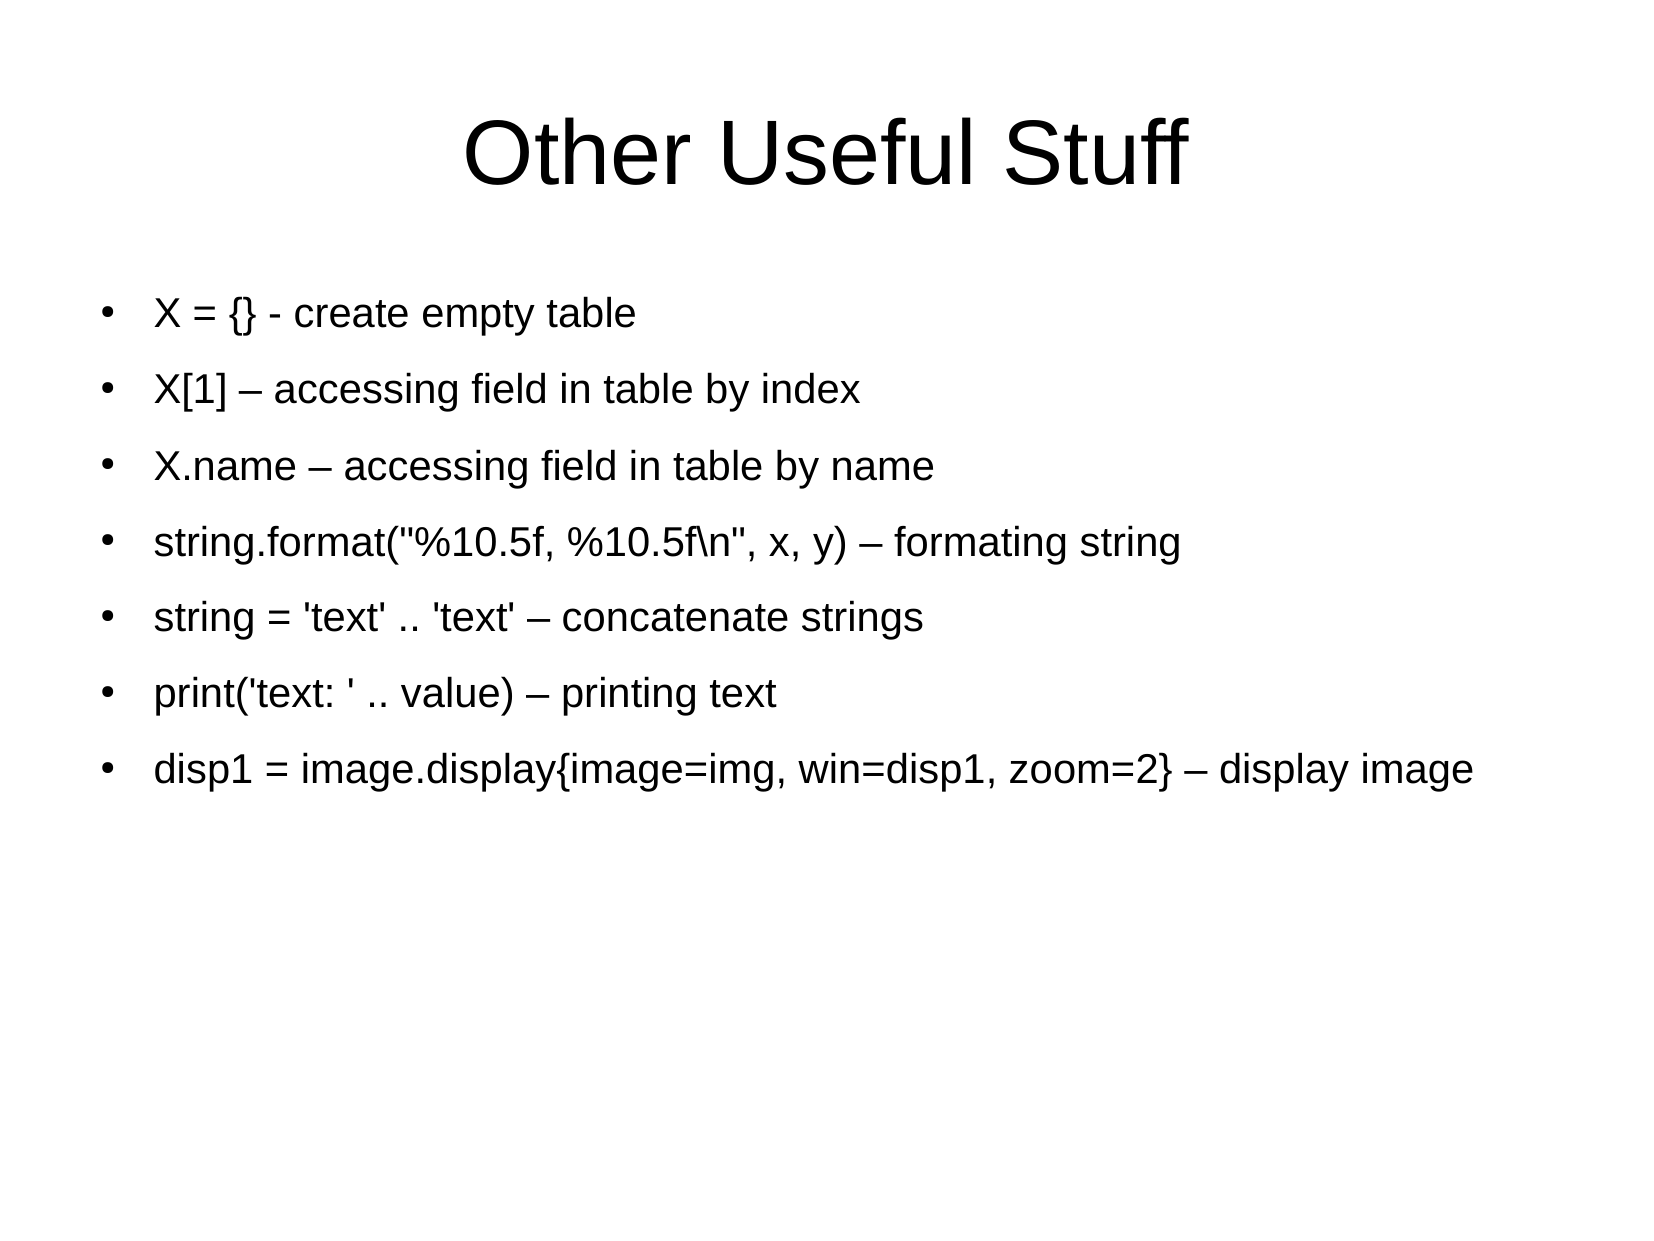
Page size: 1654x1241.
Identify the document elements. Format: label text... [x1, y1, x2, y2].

list X = {} - create empty table X[1] – accessing field in table by index X.name – accessing field in table by name string.format("%10.5f, %10.5f\n", x, y) – formating string string = 'text' .. 'text' – concatenate strings print('text: ' .. value) – printing text disp1 = image.display{image=img, win=disp1, zoom=2} – display image [82, 290, 1571, 1010]
title Other Useful Stuff [82, 49, 1571, 257]
